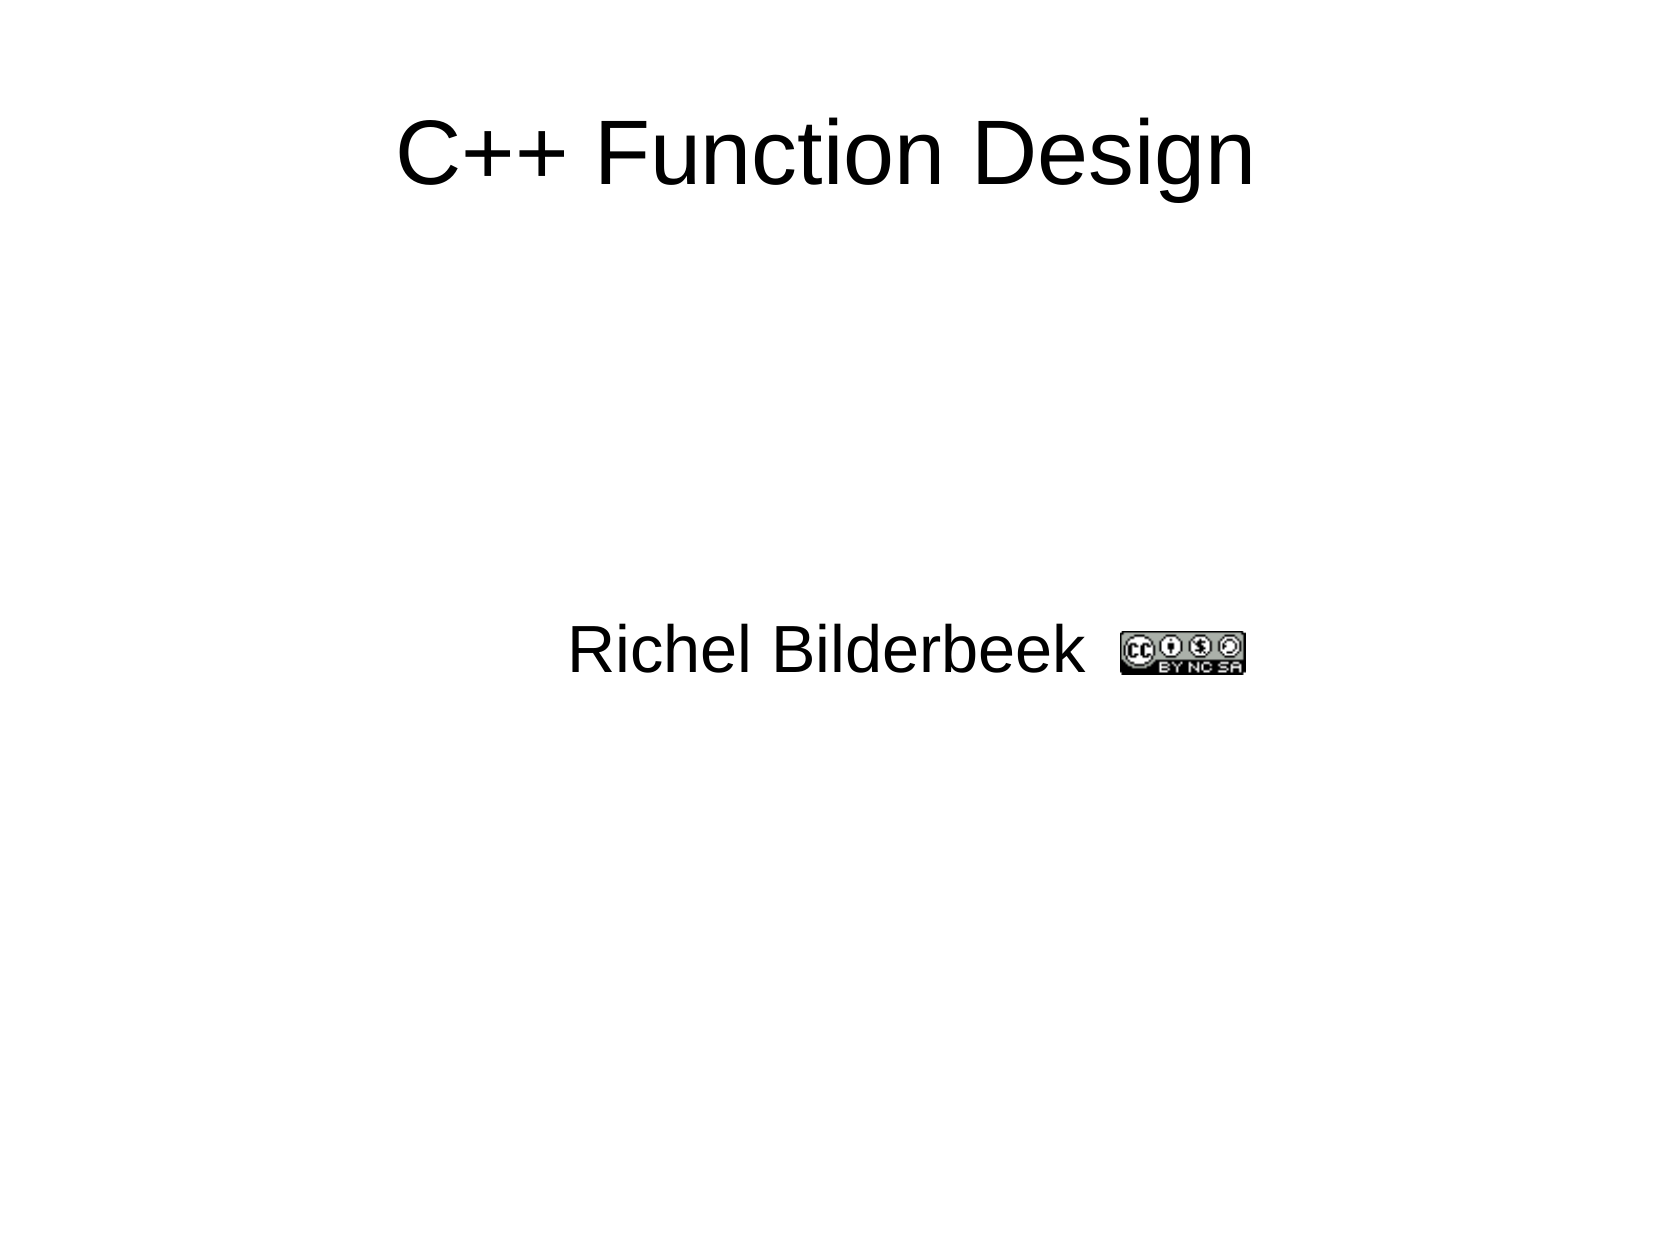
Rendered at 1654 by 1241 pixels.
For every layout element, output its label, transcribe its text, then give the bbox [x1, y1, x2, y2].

subtitle Richel Bilderbeek [82, 290, 1571, 1010]
title C++ Function Design [82, 49, 1571, 257]
picture [1120, 631, 1246, 676]
